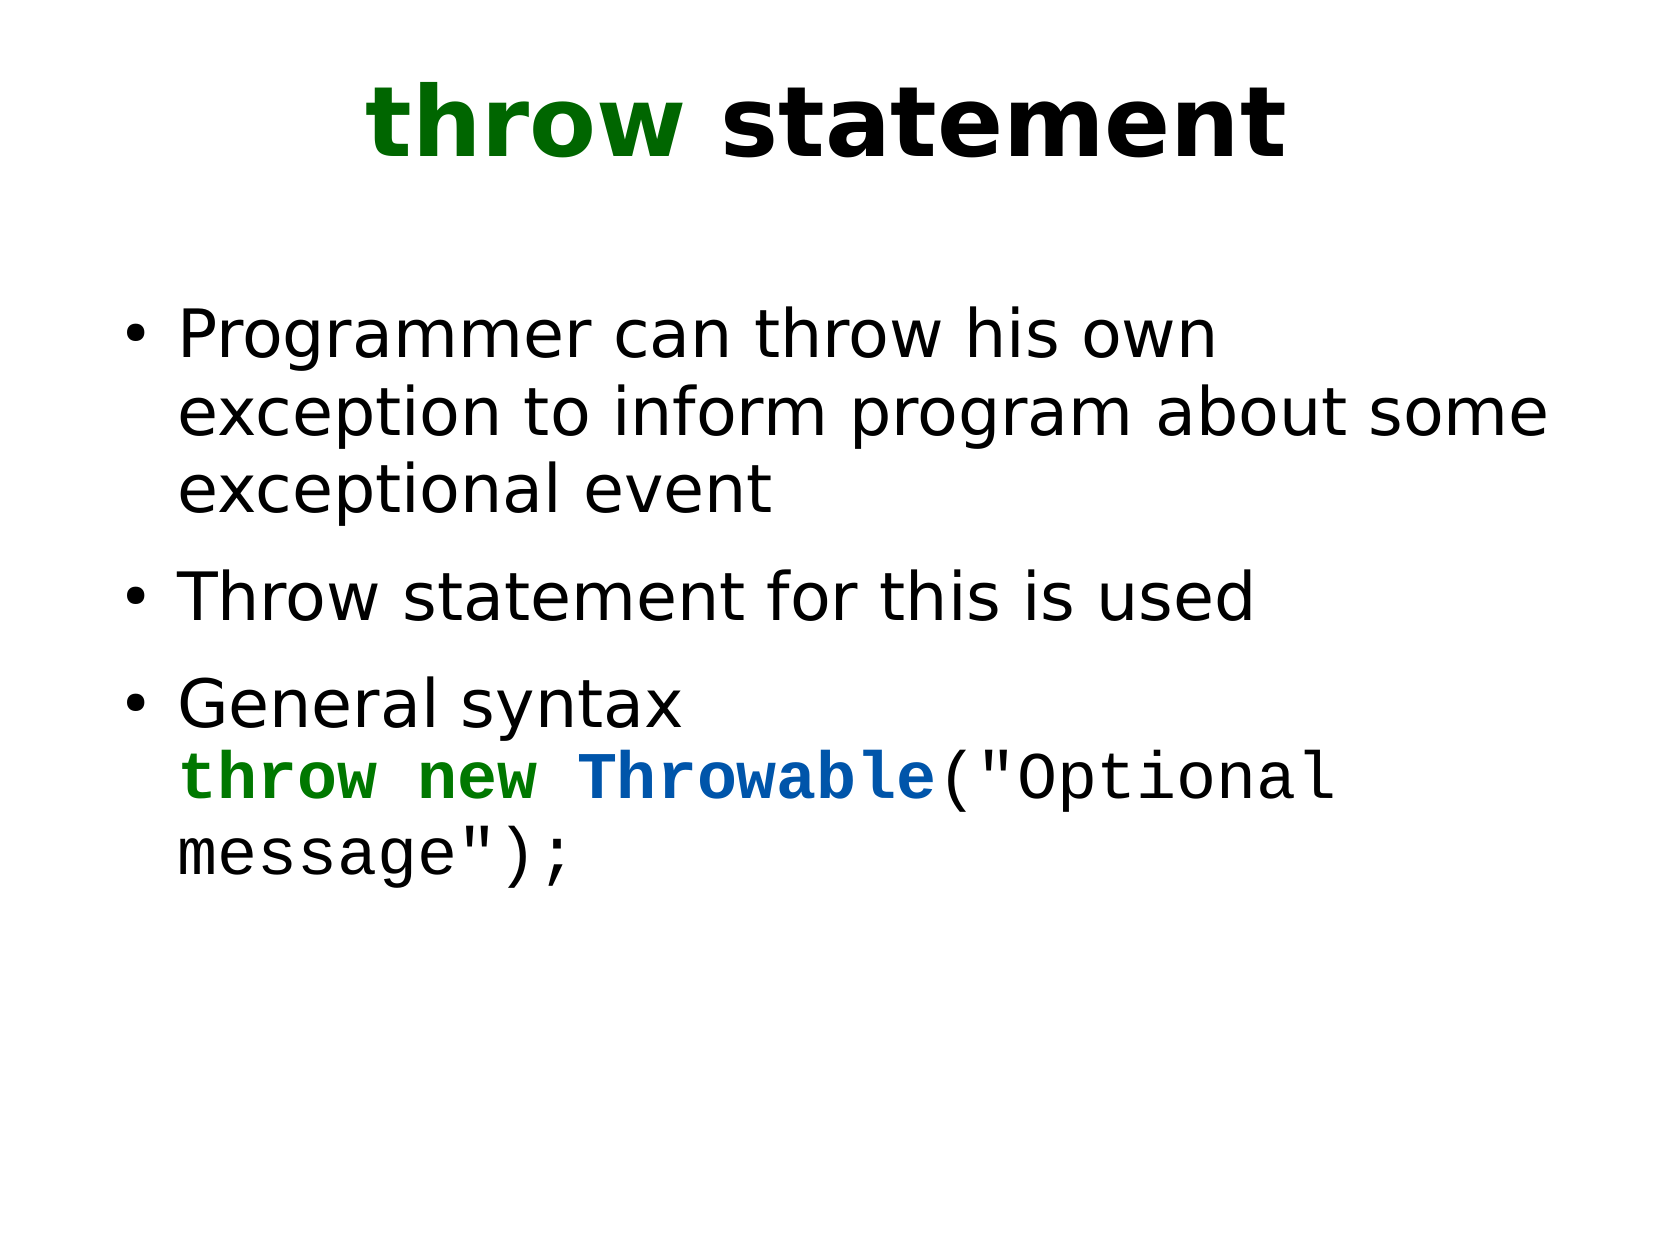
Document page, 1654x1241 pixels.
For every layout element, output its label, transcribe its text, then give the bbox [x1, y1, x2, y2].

title throw statement [82, 65, 1571, 180]
list Programmer can throw his own exception to inform program about some exceptional event Throw statement for this is used General syntax throw new Throwable("Optional message"); [106, 295, 1562, 1015]
